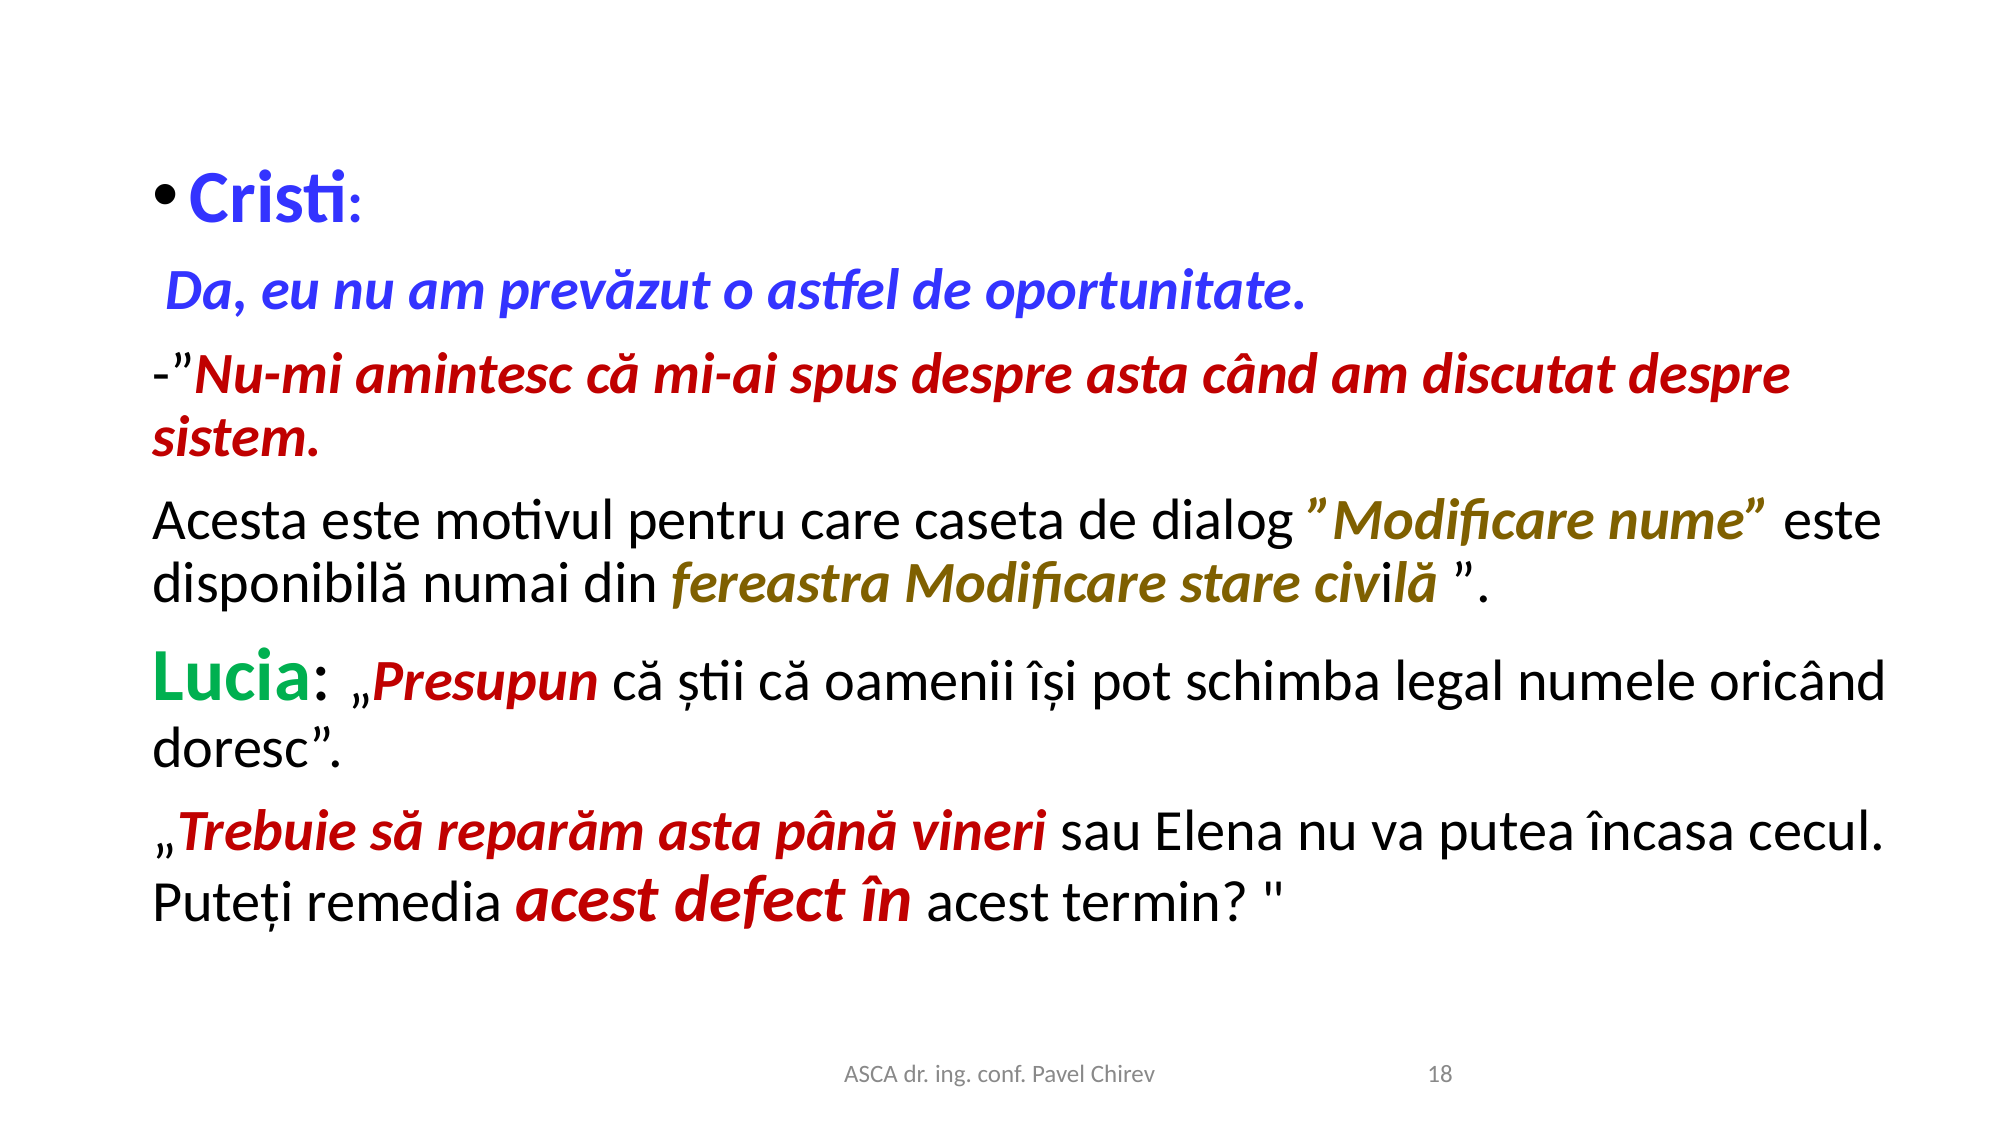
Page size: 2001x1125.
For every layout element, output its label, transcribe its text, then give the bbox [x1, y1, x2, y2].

text_box [1412, 1042, 1863, 1103]
text_box ASCA dr. ing. conf. Pavel Chirev [662, 1042, 1338, 1103]
list Cristi: Da, eu nu am prevăzut o astfel de oportunitate. -”Nu-mi amintesc că mi-ai spus despre asta când am discutat despre sistem. Acesta este motivul pentru care caseta de dialog ”Modificare nume” este disponibilă numai din fereastra Modificare stare civilă ”. Lucia: „Presupun că știi că oamenii își pot schimba legal numele oricând doresc”. „Trebuie să reparăm asta până vineri sau Elena nu va putea încasa cecul. Puteți remedia acest defect în acest termin? " [137, 149, 1959, 1014]
